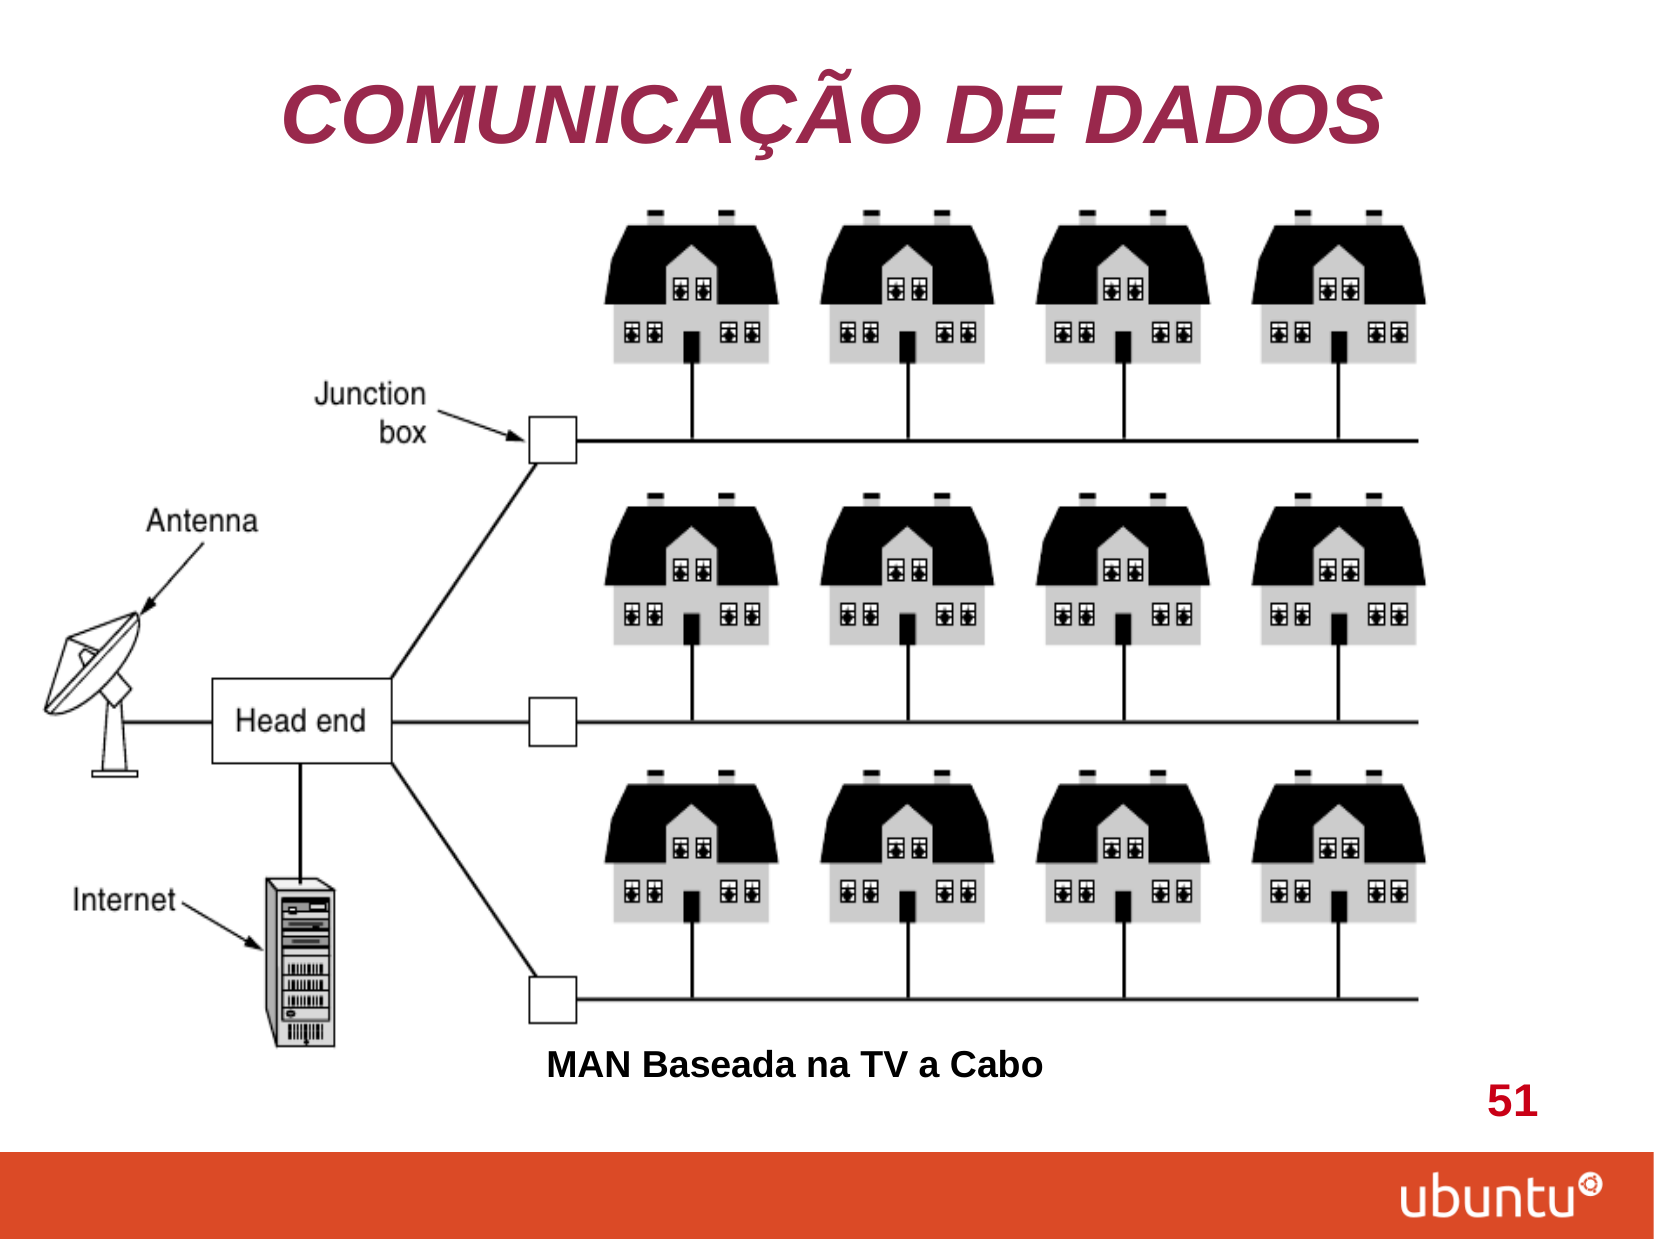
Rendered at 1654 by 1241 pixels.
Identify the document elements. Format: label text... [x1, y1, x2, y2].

picture [0, 1152, 1654, 1239]
text_box <number> [1473, 1063, 1654, 1134]
picture [29, 174, 1485, 1063]
title COMUNICAÇÃO DE DADOS [11, 7, 1654, 200]
text_box MAN Baseada na TV a Cabo [531, 1032, 1359, 1093]
